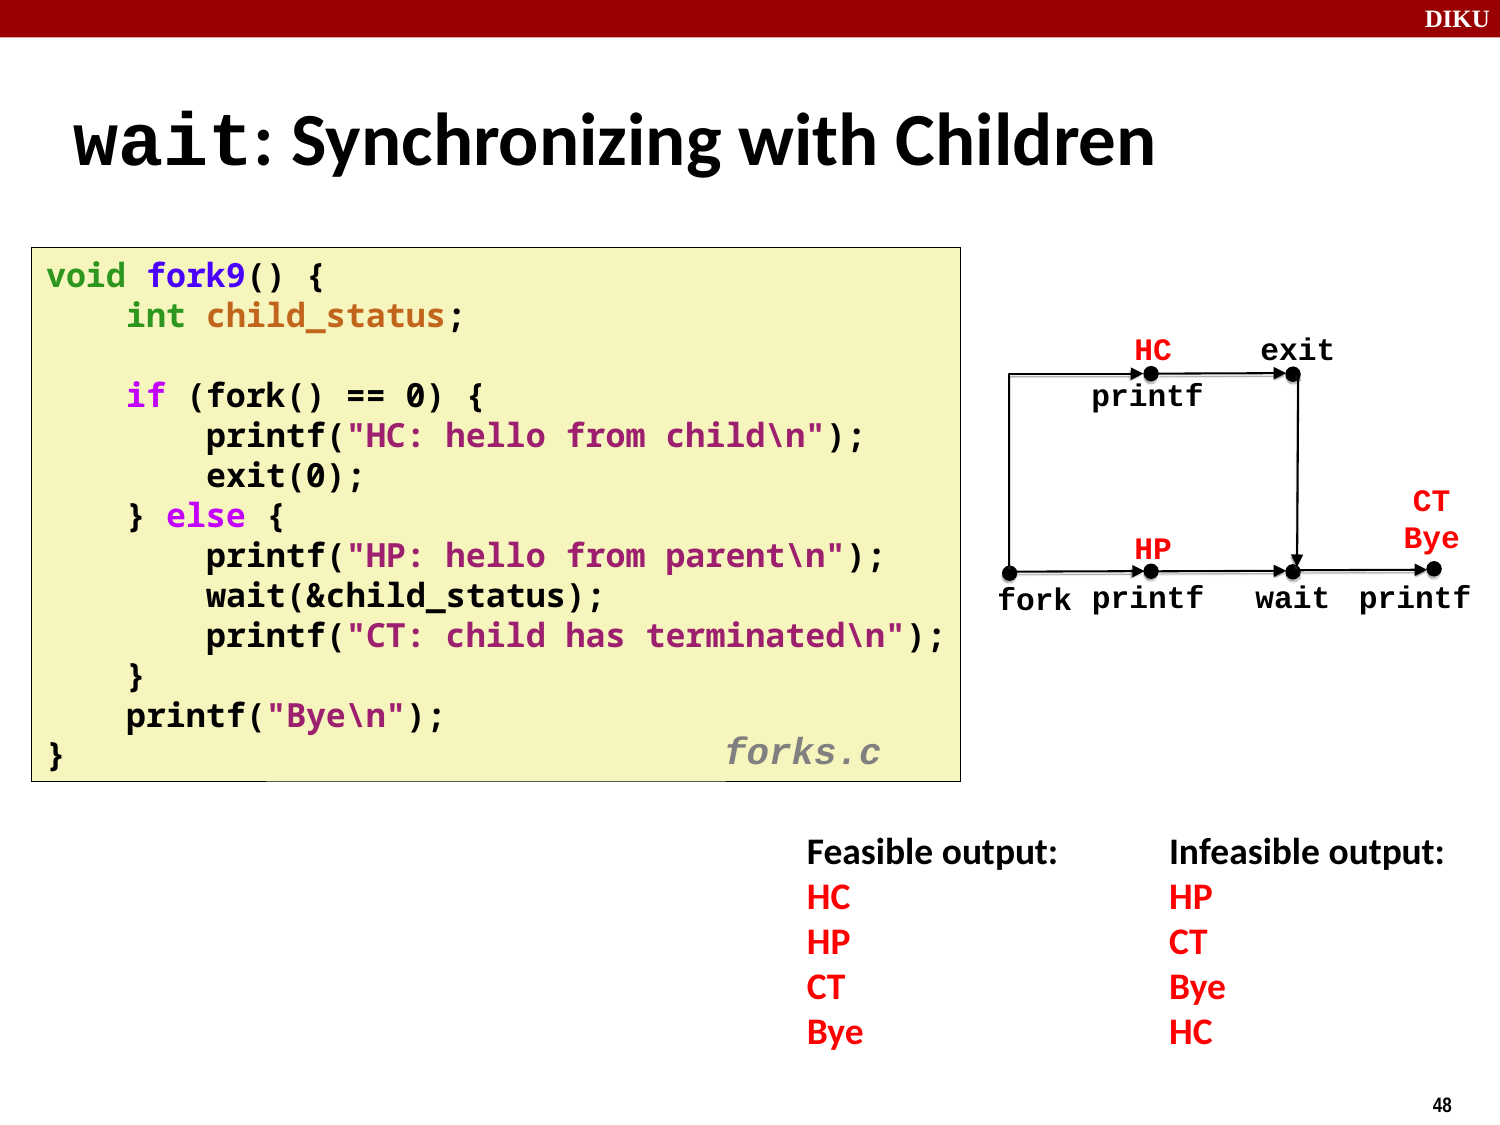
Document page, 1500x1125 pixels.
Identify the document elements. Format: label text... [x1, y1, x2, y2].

text_box [1003, 566, 1016, 571]
text_box printf [1187, 367, 1225, 372]
text_box void fork9() { int child_status; if (fork() == 0) { printf("HC: hello from child\n"); exit(0); } else { printf("HP: hello from parent\n"); wait(&child_status); printf("CT: child has terminated\n"); } printf("Bye\n"); } [31, 247, 961, 782]
text_box forks.c [709, 723, 897, 782]
text_box wait [1220, 570, 1342, 623]
text_box fork [973, 571, 1096, 625]
text_box [1286, 375, 1297, 382]
text_box [1286, 564, 1300, 570]
text_box exit [1225, 321, 1371, 375]
text_box Infeasible output: HP CT Bye HC [1154, 820, 1461, 1060]
title wait: Synchronizing with Children [58, 72, 1304, 198]
text_box printf [1069, 367, 1225, 421]
text_box printf [1342, 570, 1488, 623]
text_box HP [1119, 520, 1187, 573]
text_box CT Bye [1388, 472, 1475, 563]
text_box printf [1096, 573, 1220, 623]
text_box Feasible output: HC HP CT Bye [792, 820, 1074, 1060]
text_box [1427, 563, 1442, 570]
text_box HC [1119, 321, 1187, 374]
